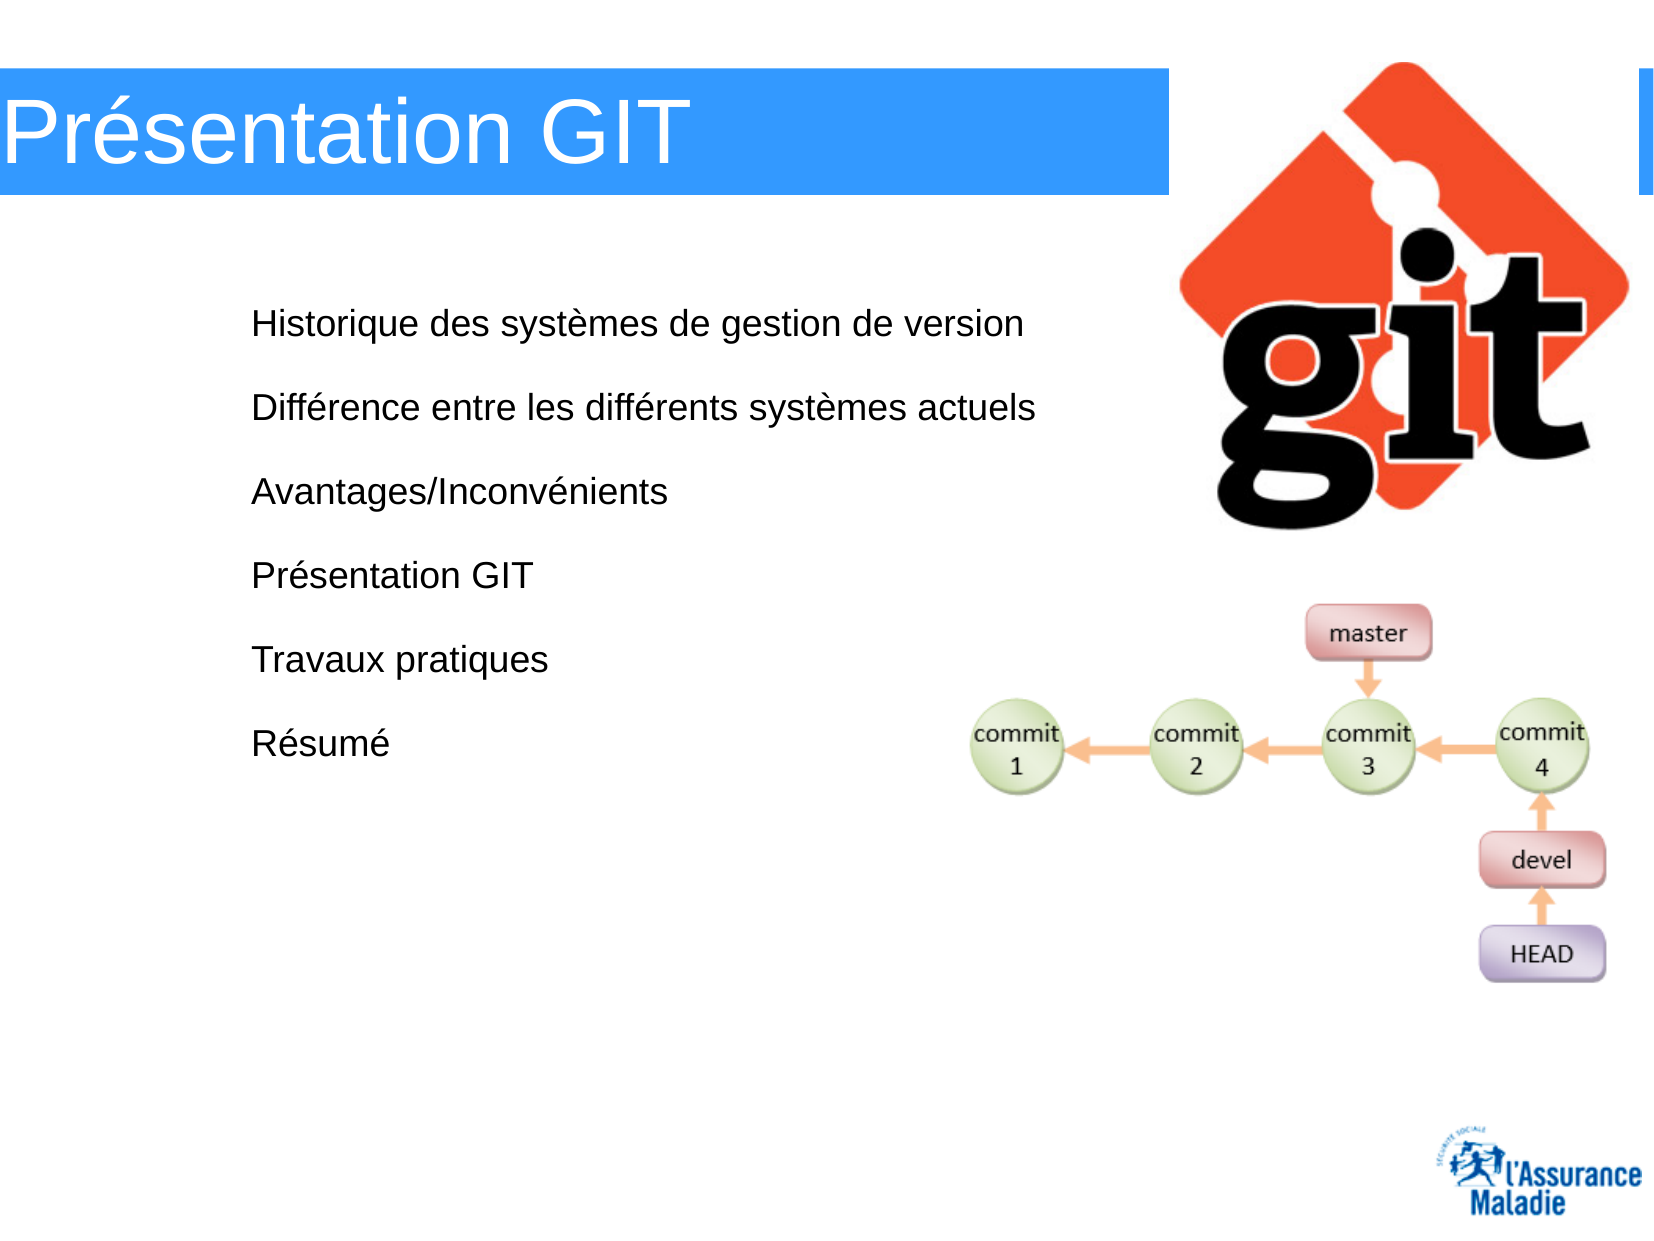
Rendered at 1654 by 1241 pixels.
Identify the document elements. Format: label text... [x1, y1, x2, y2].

picture [1169, 62, 1639, 532]
title Présentation GIT [0, 68, 1169, 195]
text_box Historique des systèmes de gestion de version Différence entre les différents systèmes actuels Avantages/Inconvénients Présentation GIT Travaux pratiques Résumé [236, 295, 1406, 814]
picture [1415, 1122, 1642, 1217]
picture [956, 590, 1627, 994]
title Présentation GIT [1639, 68, 1654, 195]
